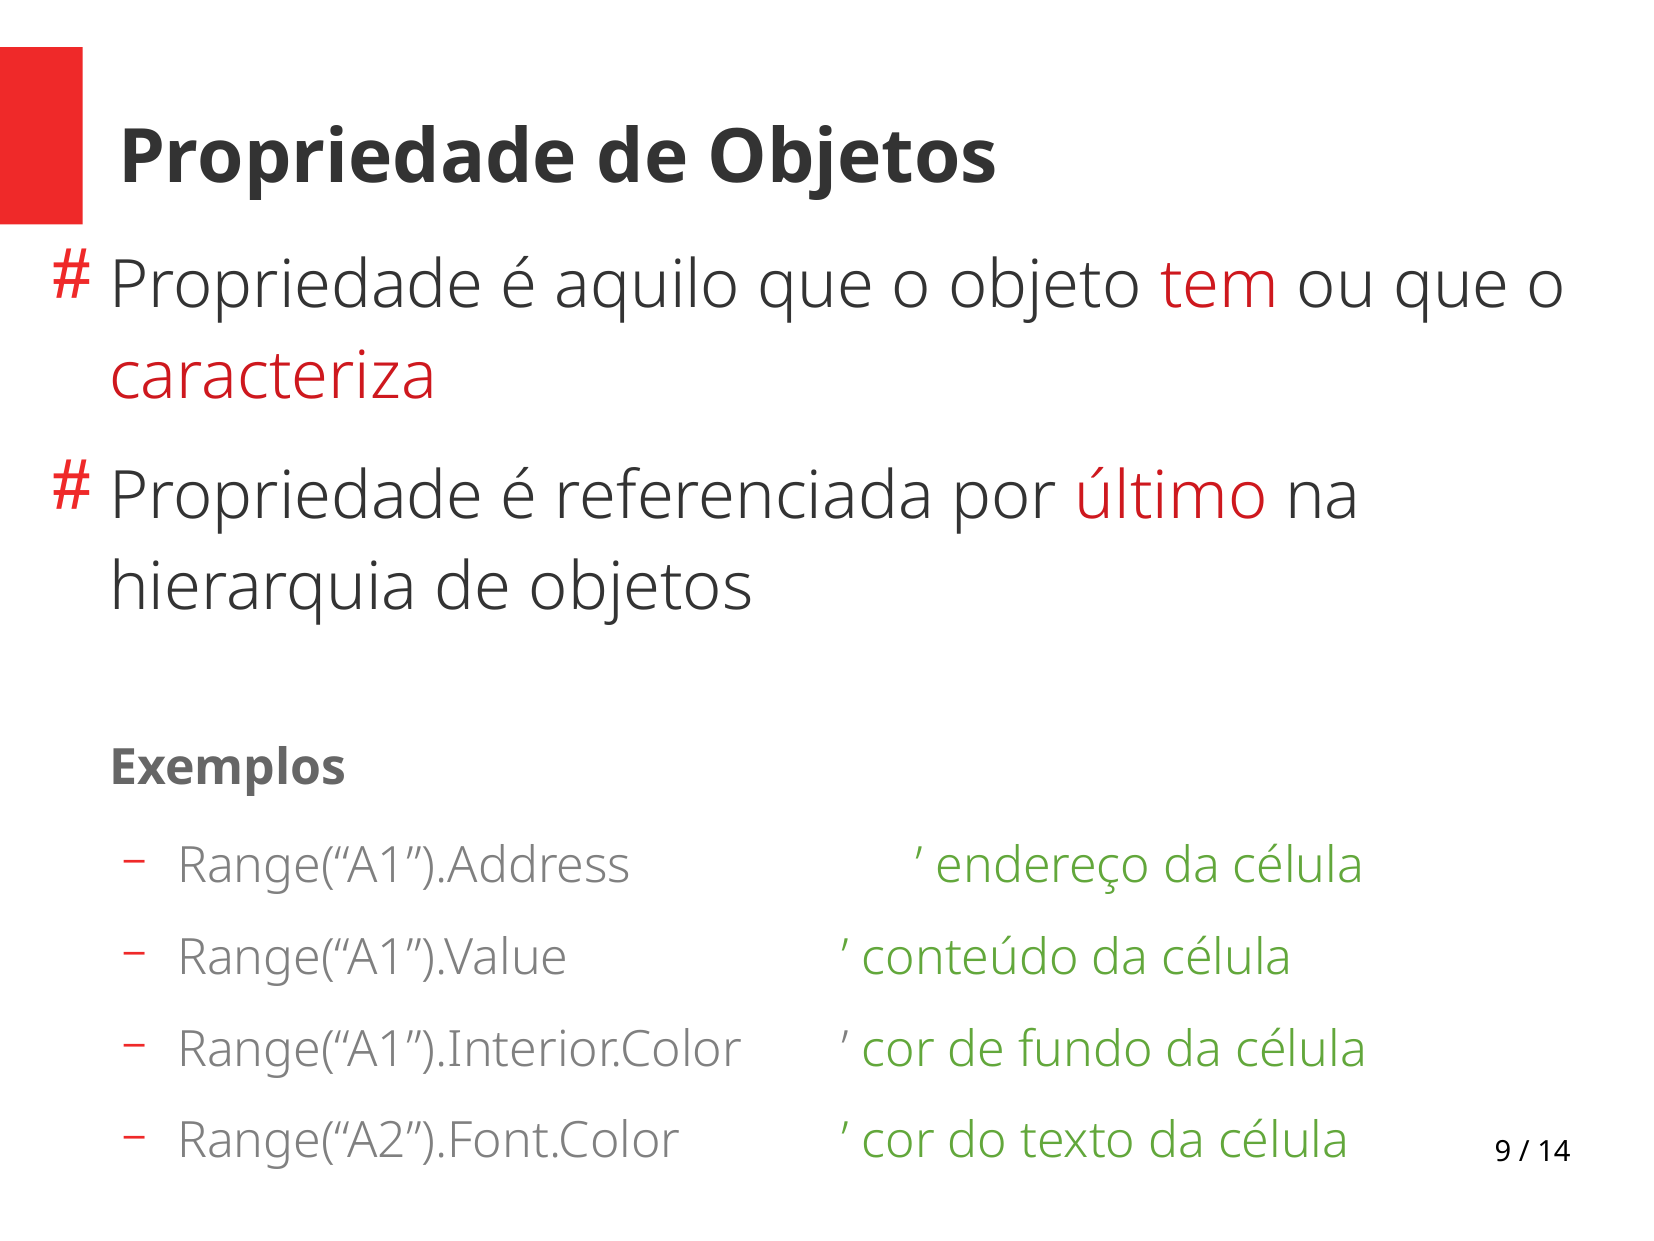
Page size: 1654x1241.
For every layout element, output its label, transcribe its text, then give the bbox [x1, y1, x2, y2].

list Propriedade é aquilo que o objeto tem ou que o caracteriza Propriedade é referenciada por último na hierarquia de objetos Exemplos Range(“A1”).Address ’ endereço da célula Range(“A1”).Value ’ conteúdo da célula Range(“A1”).Interior.Color ’ cor de fundo da célula Range(“A2”).Font.Color ’ cor do texto da célula [35, 236, 1607, 1111]
title Propriedade de Objetos [118, 49, 1571, 236]
